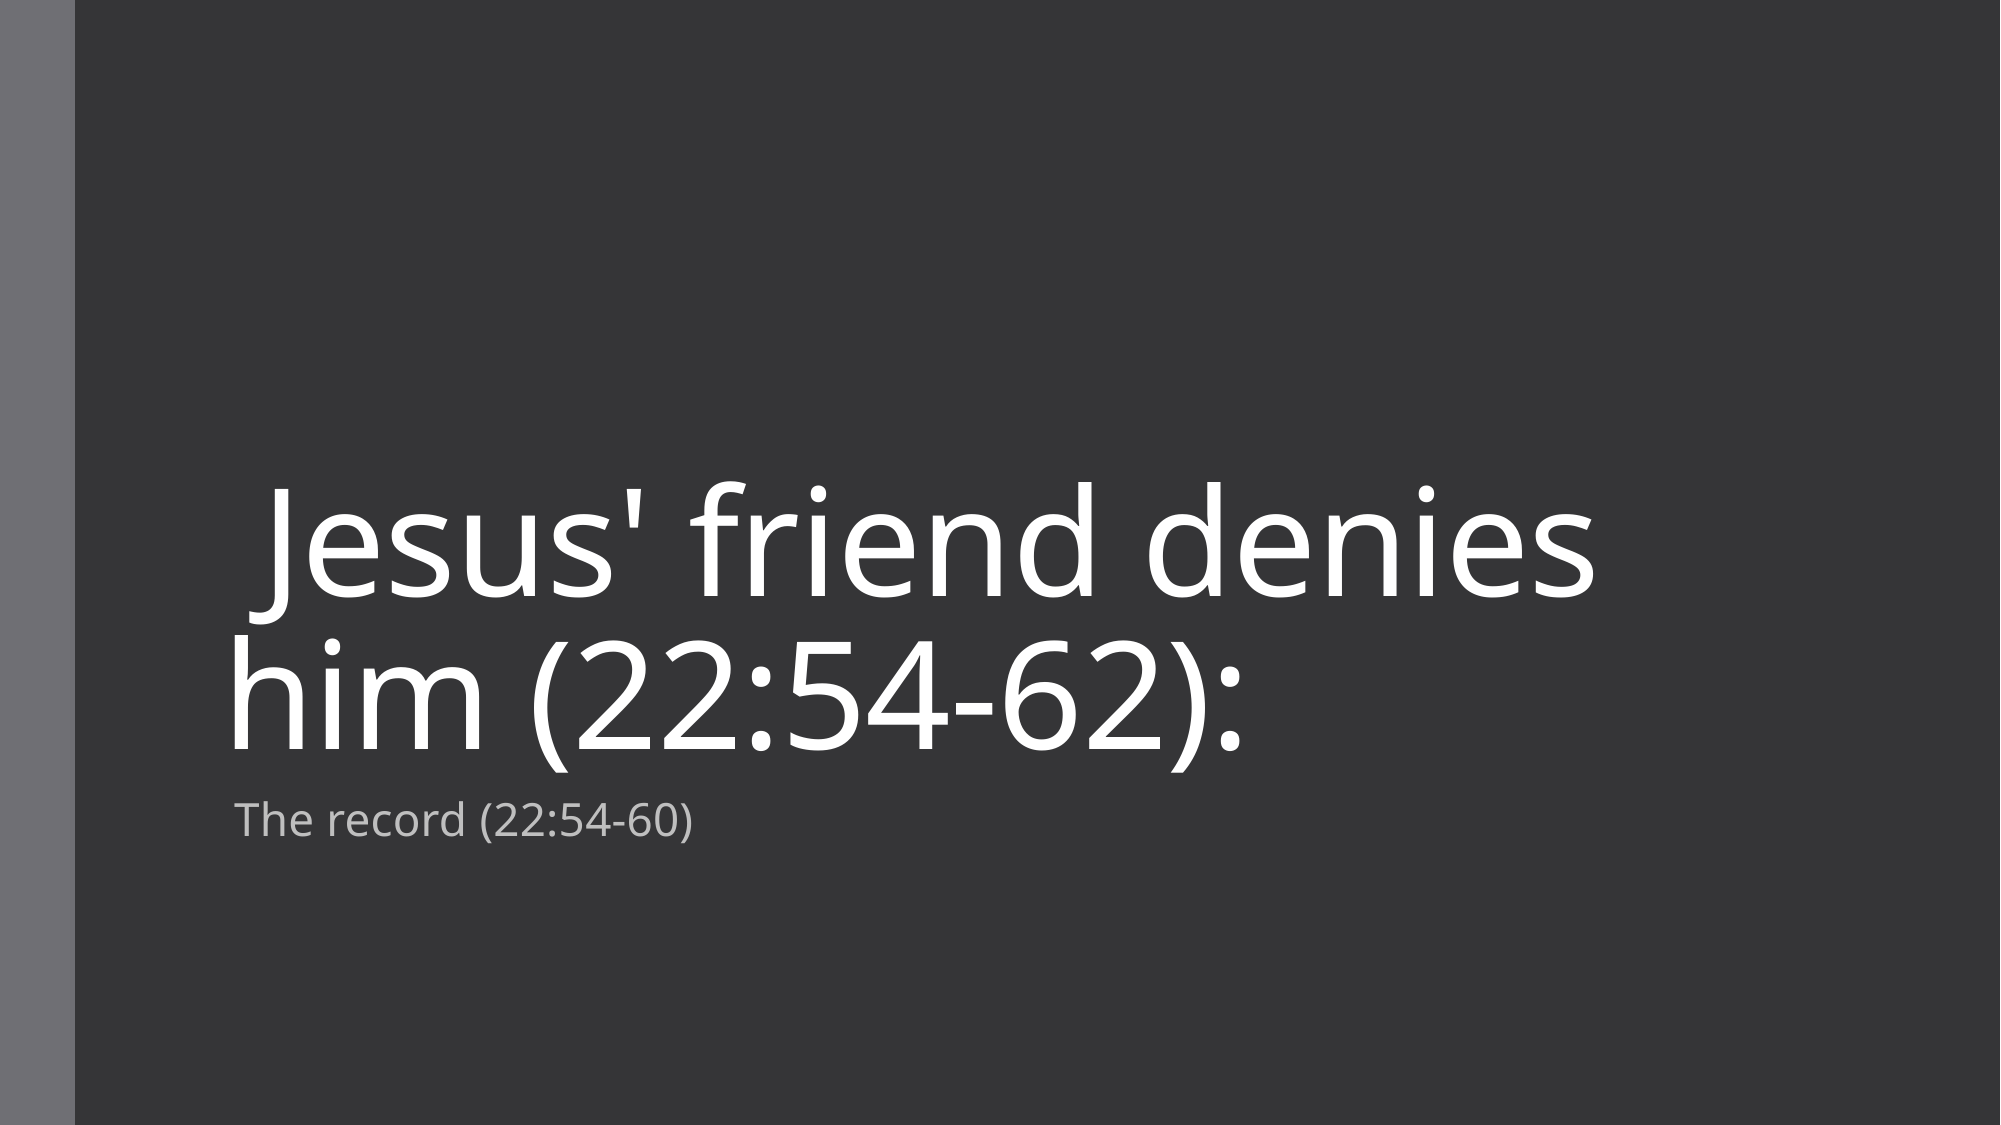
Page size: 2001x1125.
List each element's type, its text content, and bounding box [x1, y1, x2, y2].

subtitle The record (22:54-60) [206, 787, 1752, 1066]
title Jesus' friend denies him (22:54-62): [206, 124, 1752, 787]
